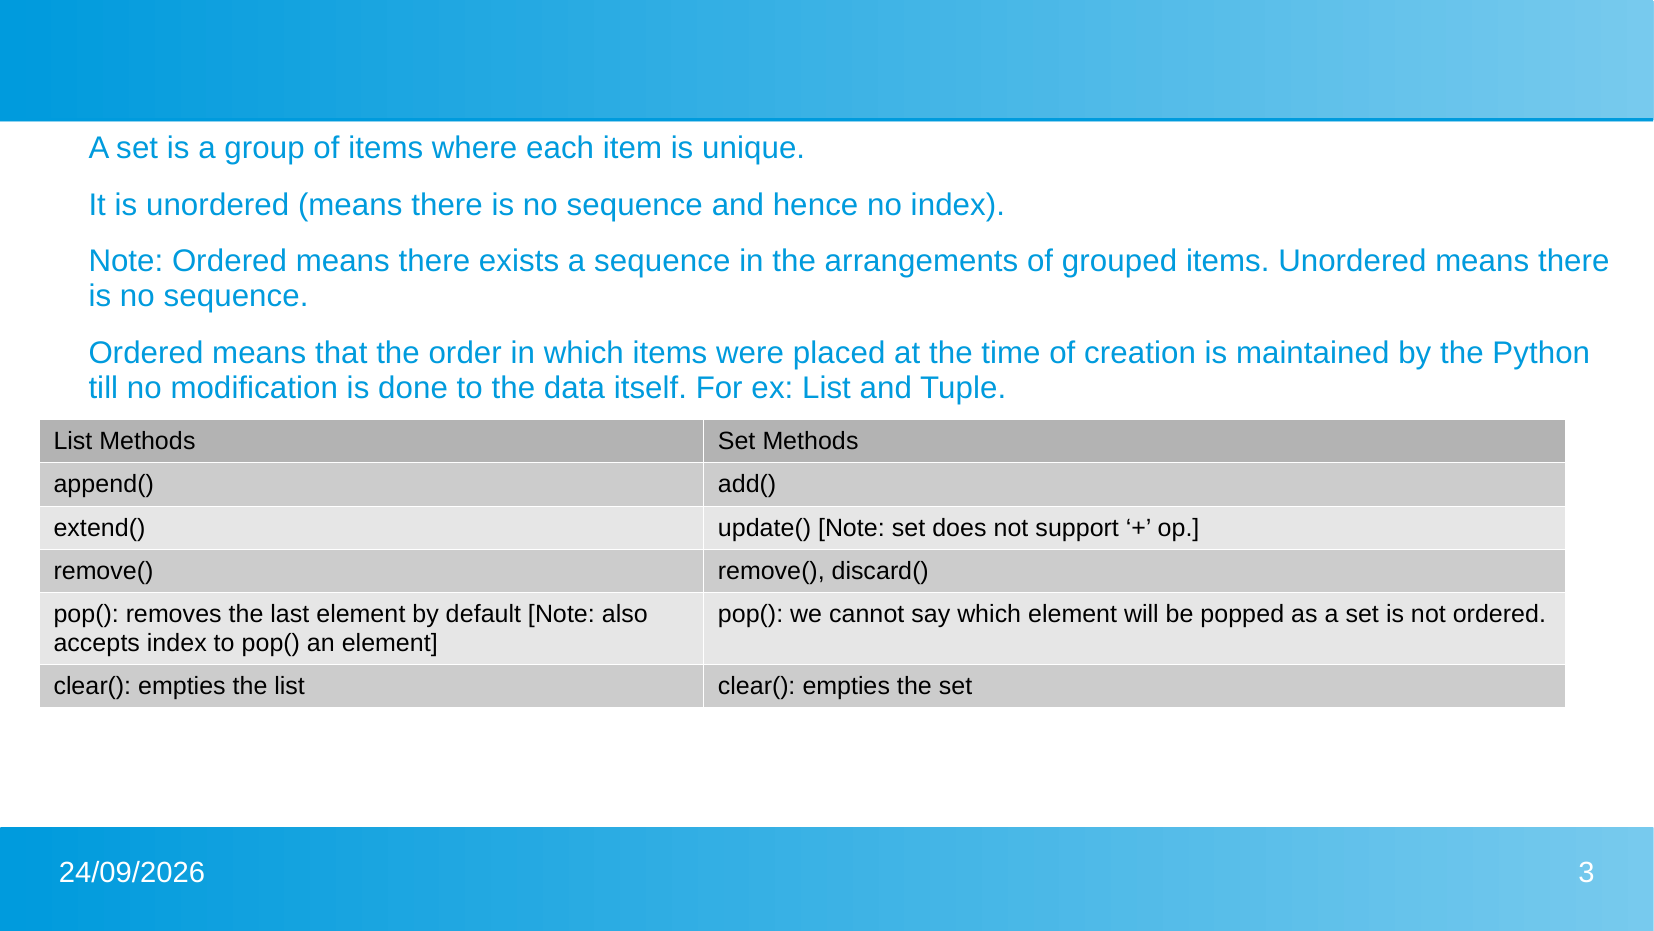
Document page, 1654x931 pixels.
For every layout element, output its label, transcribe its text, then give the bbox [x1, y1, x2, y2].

table_cell pop(): removes the last element by default [Note: also accepts index to pop() an element] [40, 593, 703, 664]
table_header Set Methods [704, 420, 1565, 462]
table_cell update() [Note: set does not support ‘+’ op.] [704, 507, 1565, 549]
table_cell pop(): we cannot say which element will be popped as a set is not ordered. [704, 593, 1565, 664]
table_cell extend() [40, 507, 703, 549]
table_cell remove() [40, 550, 703, 592]
table_header List Methods [40, 420, 703, 462]
table_cell add() [704, 463, 1565, 506]
table_cell remove(), discard() [704, 550, 1565, 592]
table_cell clear(): empties the list [40, 665, 703, 707]
table_cell clear(): empties the set [704, 665, 1565, 707]
table_cell append() [40, 463, 703, 506]
list A set is a group of items where each item is unique. It is unordered (means there is no sequence and hence no index). Note: Ordered means there exists a sequence in the arrangements of grouped items. Unordered means there is no sequence. Ordered means that the order in which items were placed at the time of creation is maintained by the Python till no modification is done to the data itself. For ex: List and Tuple. [17, 129, 1625, 721]
